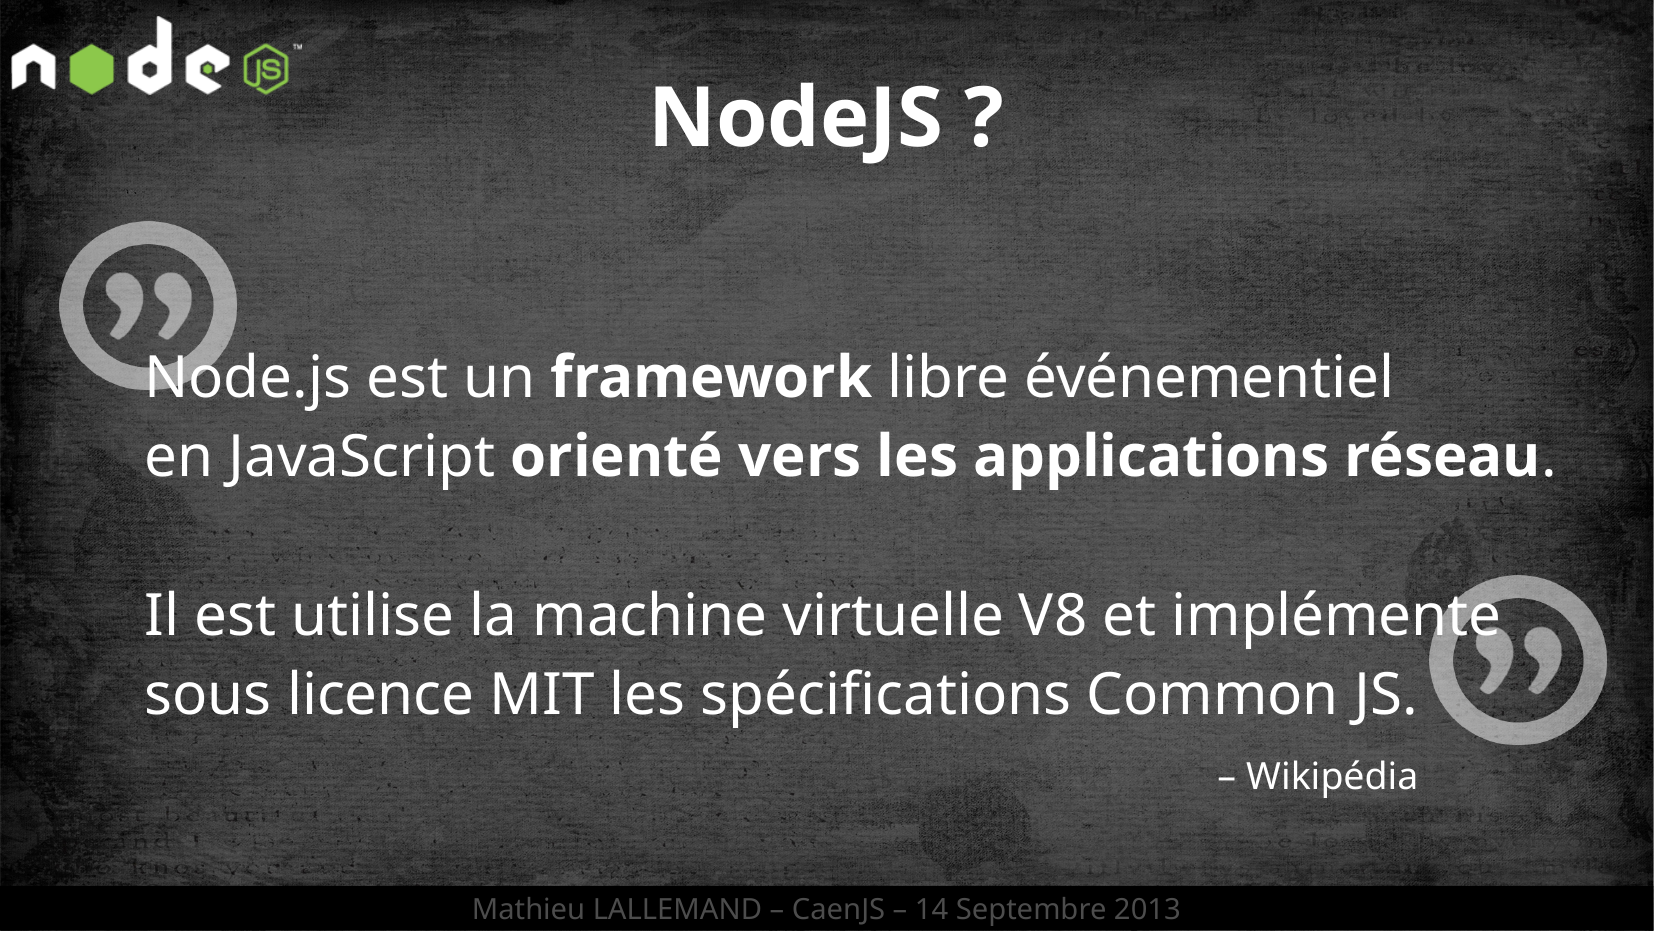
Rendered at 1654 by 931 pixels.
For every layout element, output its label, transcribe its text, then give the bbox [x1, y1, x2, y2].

picture [0, 0, 1654, 885]
text_box – Wikipédia [1192, 742, 1441, 804]
text_box Mathieu LALLEMAND – CaenJS – 14 Septembre 2013 [0, 885, 1654, 931]
text_box Node.js est un framework libre événementiel en JavaScript orienté vers les applications réseau. Il est utilise la machine virtuelle V8 et implémente sous licence MIT les spécifications Common JS. [129, 327, 1572, 707]
title NodeJS ? [82, 37, 1571, 193]
